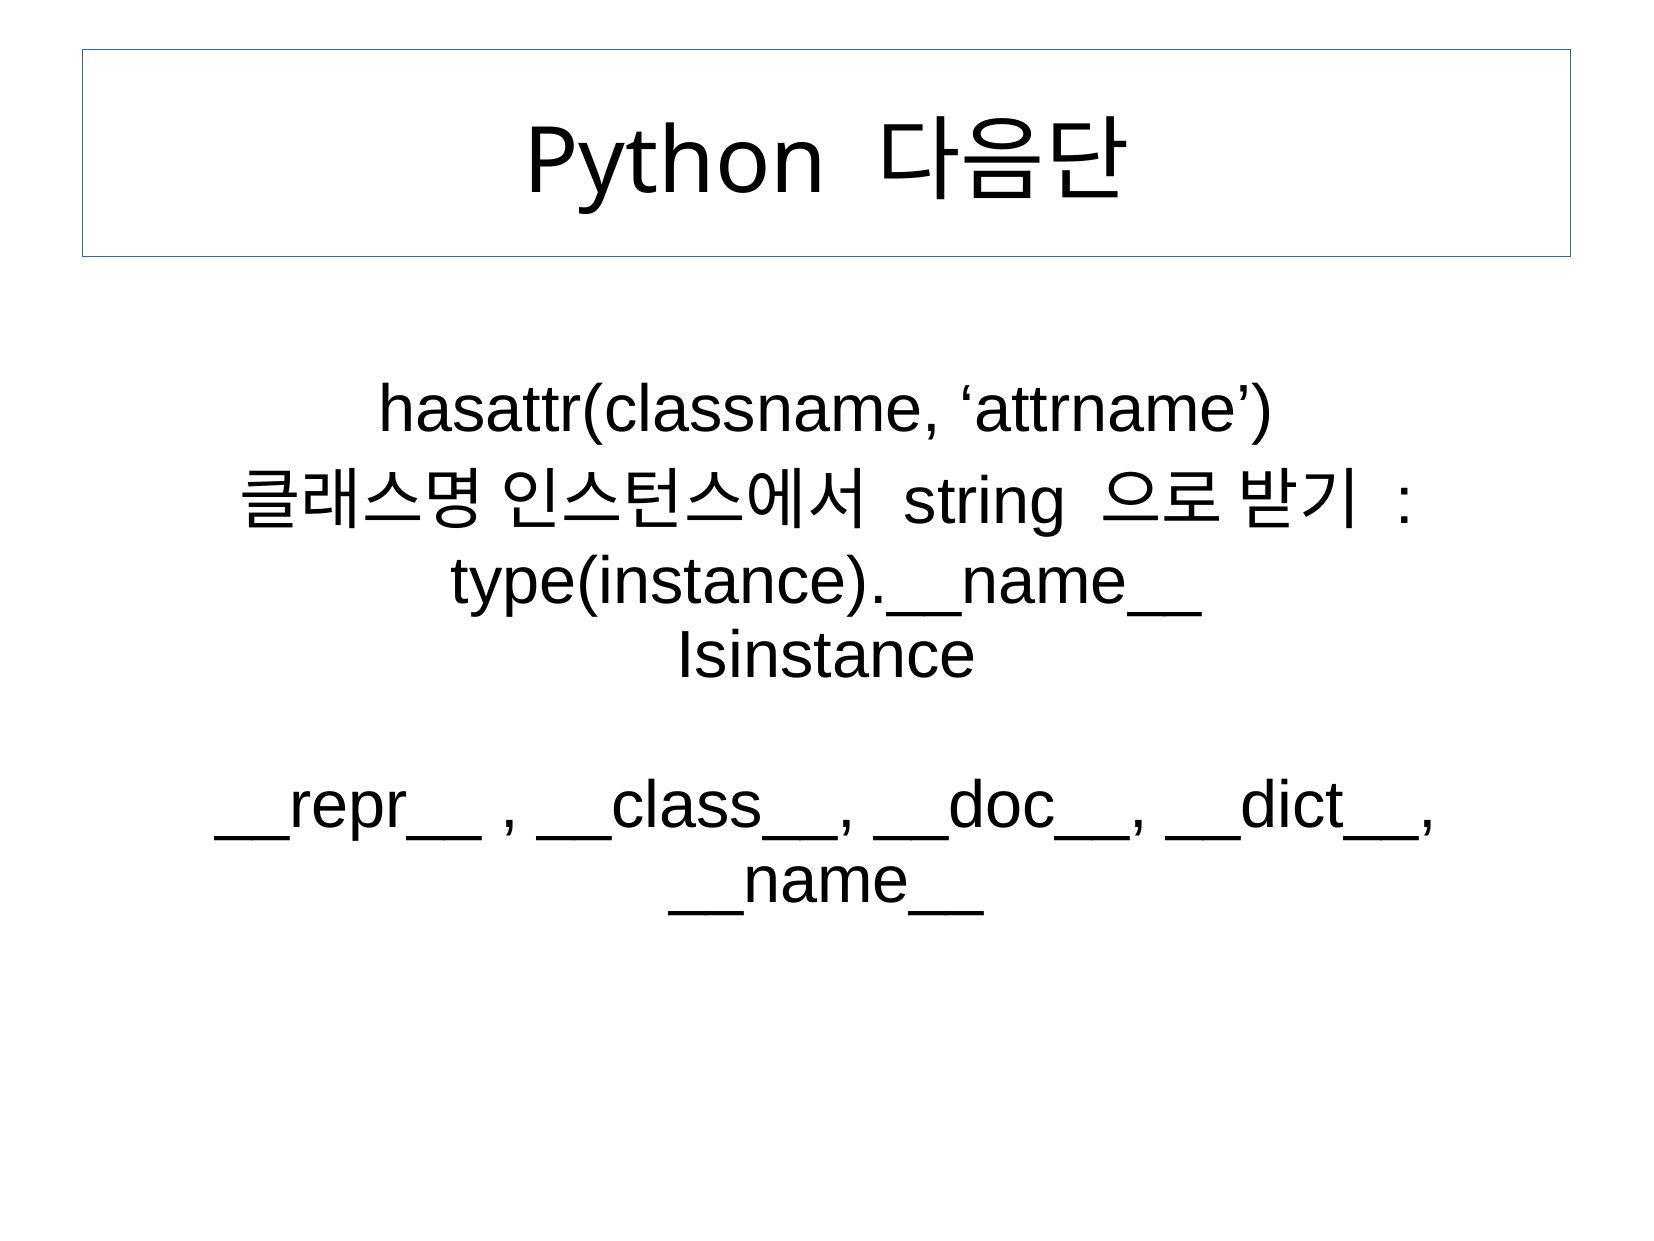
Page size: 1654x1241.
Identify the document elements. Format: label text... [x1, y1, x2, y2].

subtitle hasattr(classname, ‘attrname’) 클래스명 인스턴스에서 string 으로 받기 : type(instance).__name__ Isinstance __repr__ , __class__, __doc__, __dict__, __name__ [82, 284, 1571, 1004]
title Python 다음단 [82, 49, 1571, 257]
